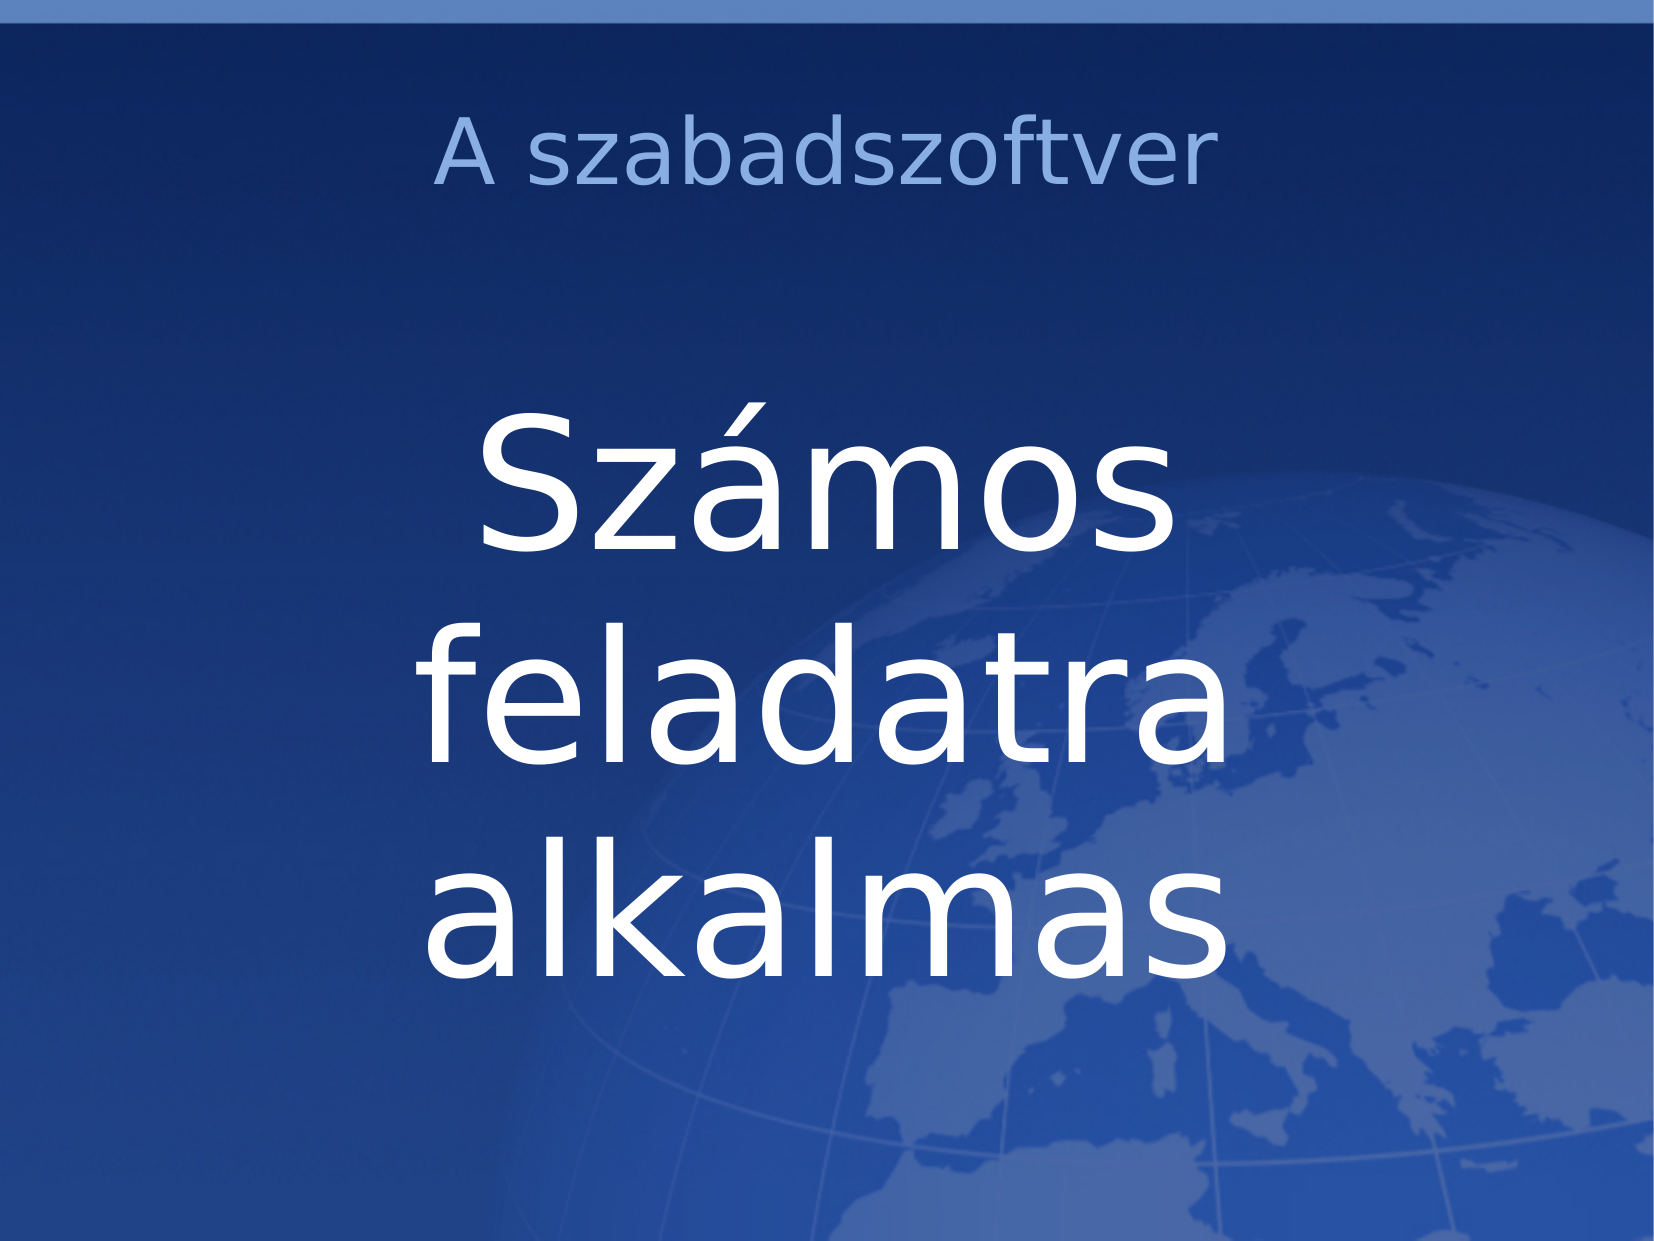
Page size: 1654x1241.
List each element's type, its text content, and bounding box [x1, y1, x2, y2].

subtitle Számos feladatra alkalmas [82, 297, 1571, 1102]
picture [0, 0, 1654, 1241]
title A szabadszoftver [82, 49, 1571, 257]
